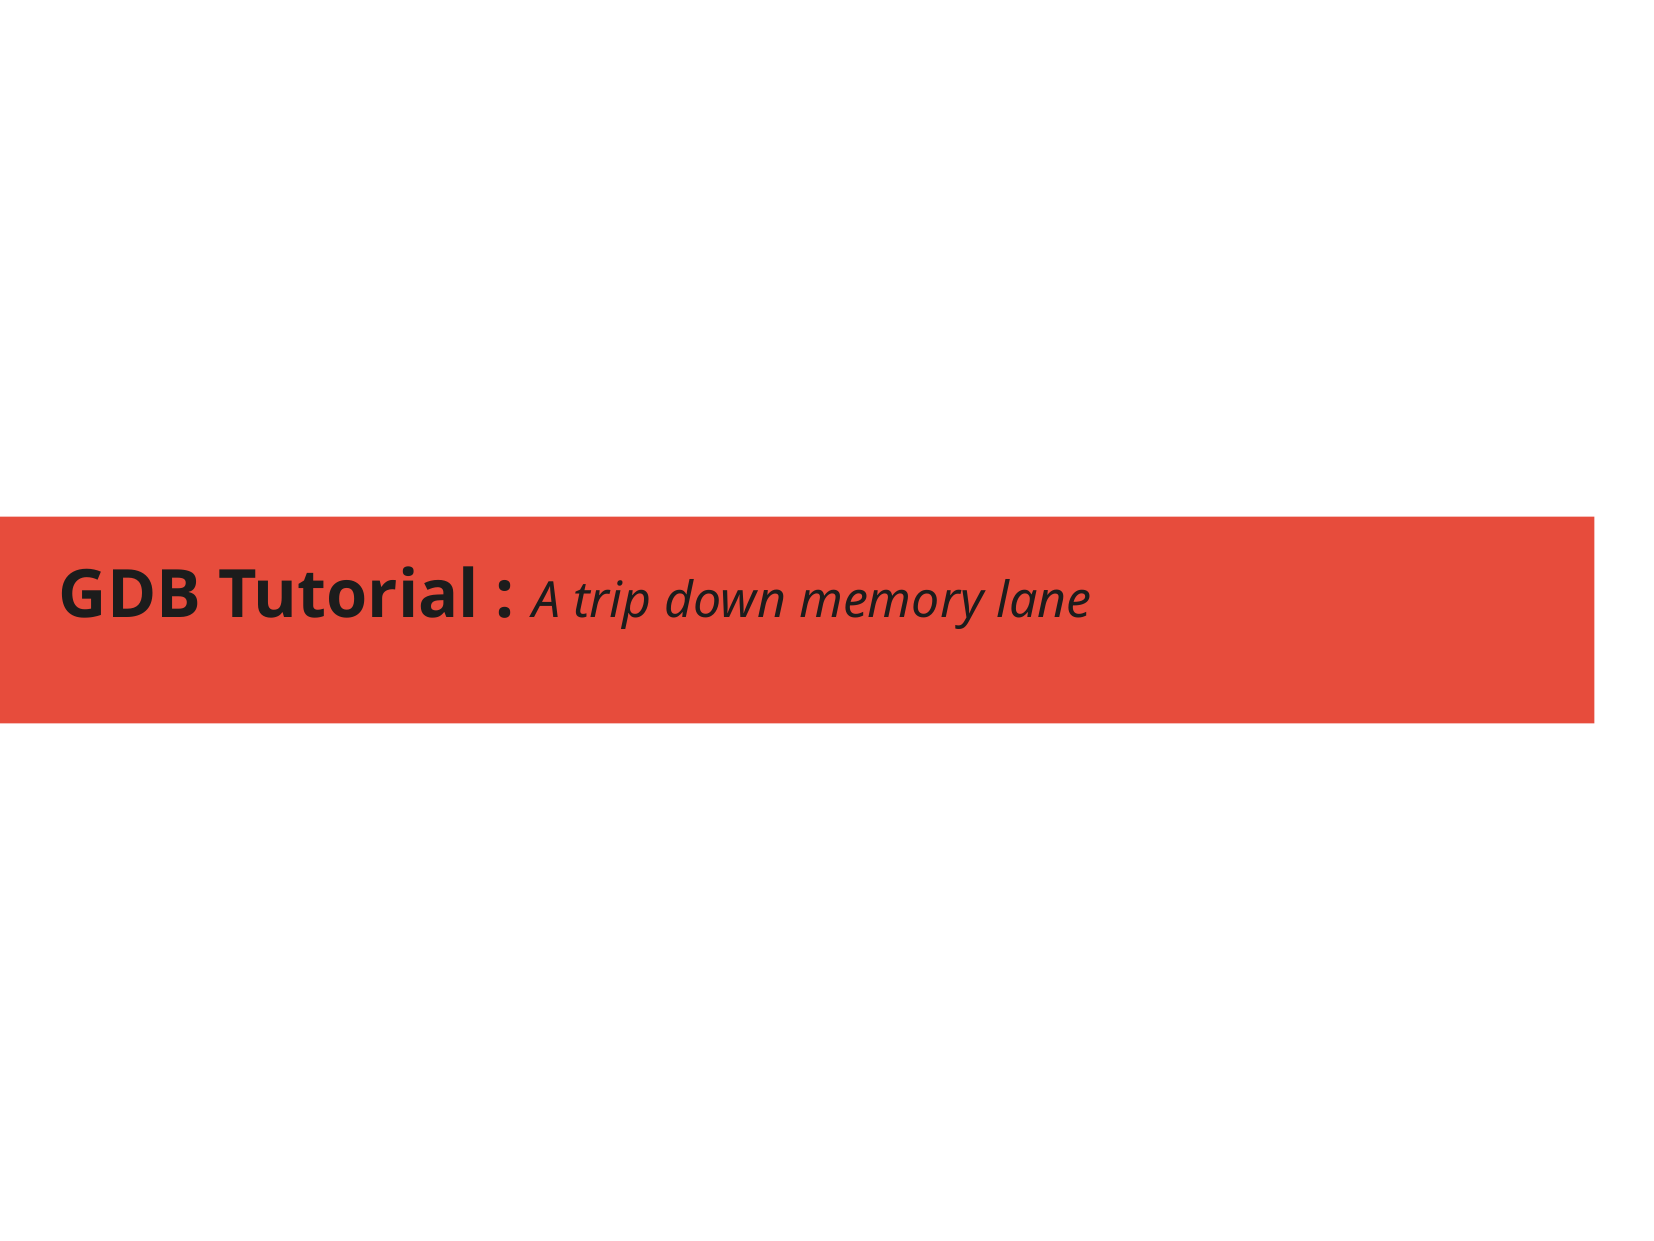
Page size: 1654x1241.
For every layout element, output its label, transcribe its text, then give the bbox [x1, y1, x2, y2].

subtitle GDB Tutorial : A trip down memory lane [59, 546, 1595, 636]
